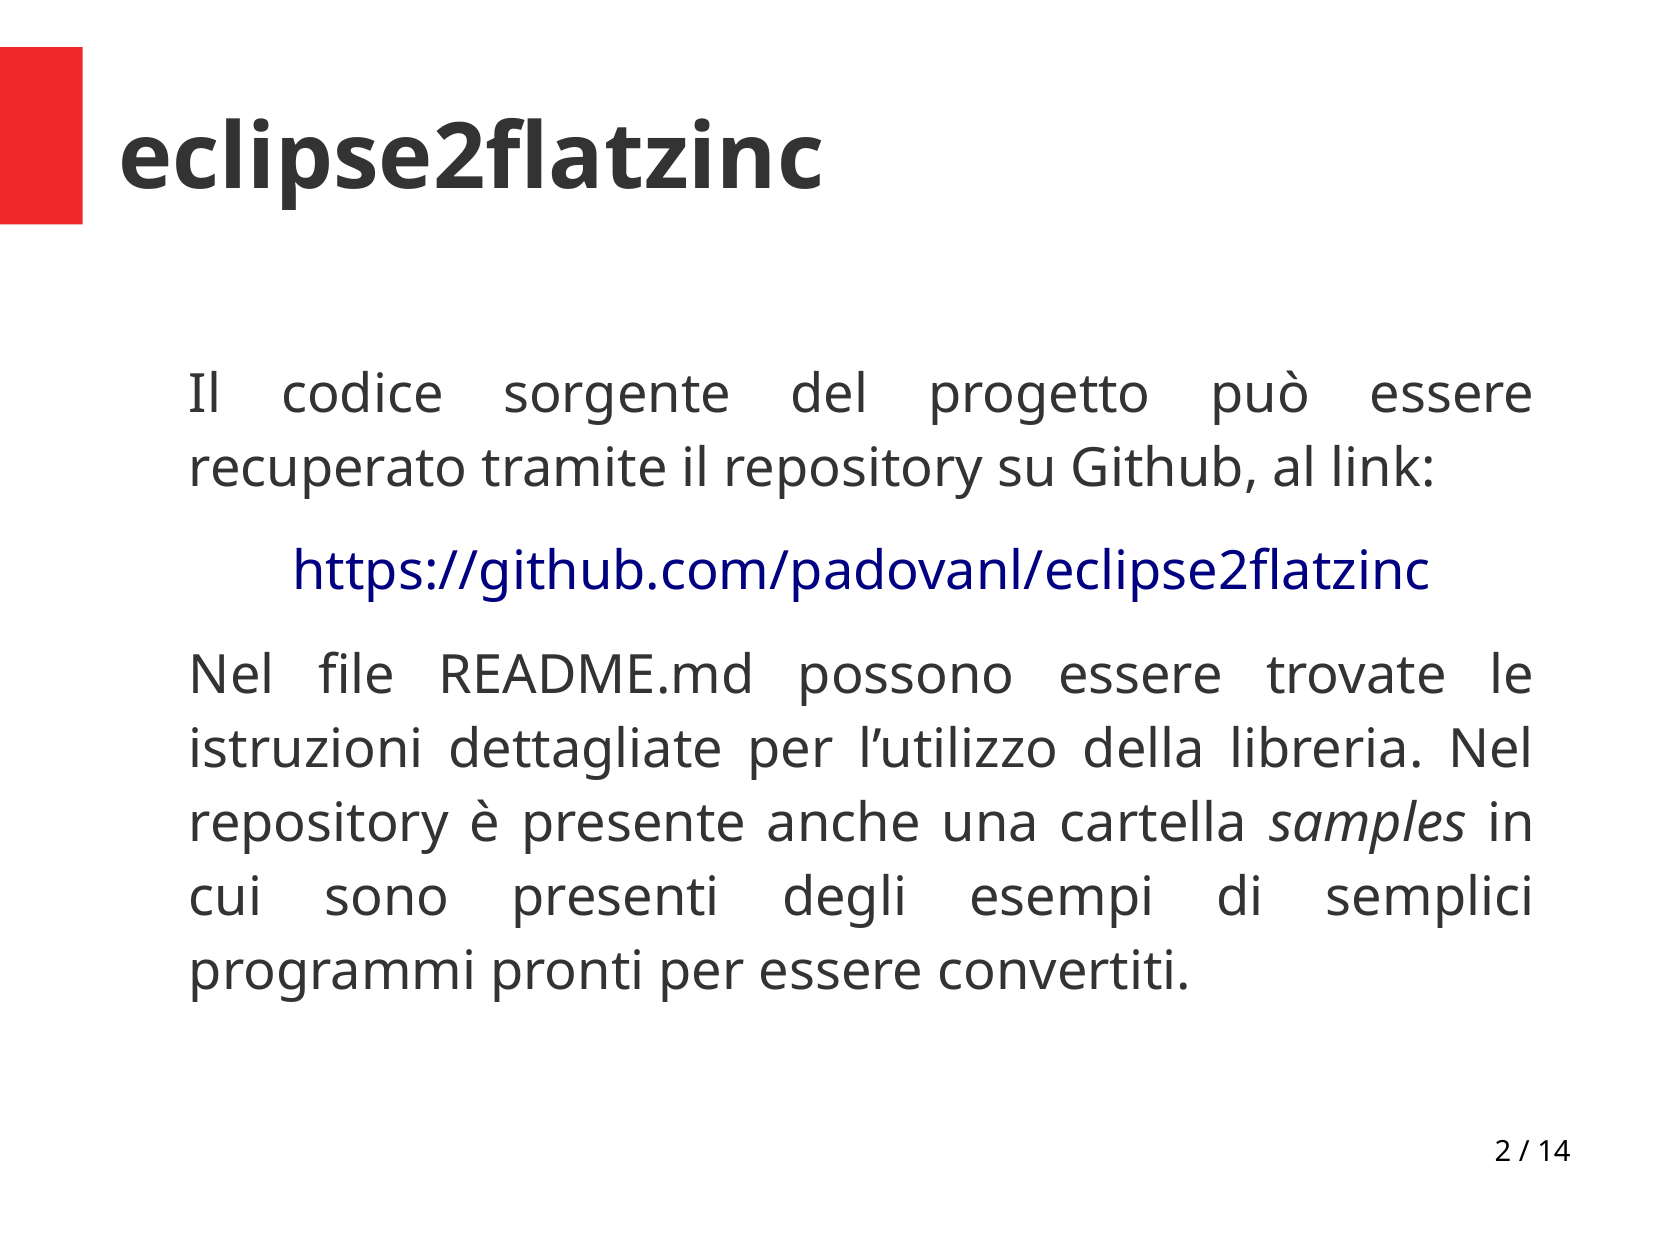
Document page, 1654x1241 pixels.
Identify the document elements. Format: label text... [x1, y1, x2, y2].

list Il codice sorgente del progetto può essere recuperato tramite il repository su Github, al link: https://github.com/padovanl/eclipse2flatzinc Nel file README.md possono essere trovate le istruzioni dettagliate per l’utilizzo della libreria. Nel repository è presente anche una cartella samples in cui sono presenti degli esempi di semplici programmi pronti per essere convertiti. [118, 354, 1536, 1074]
title eclipse2flatzinc [118, 49, 1571, 257]
